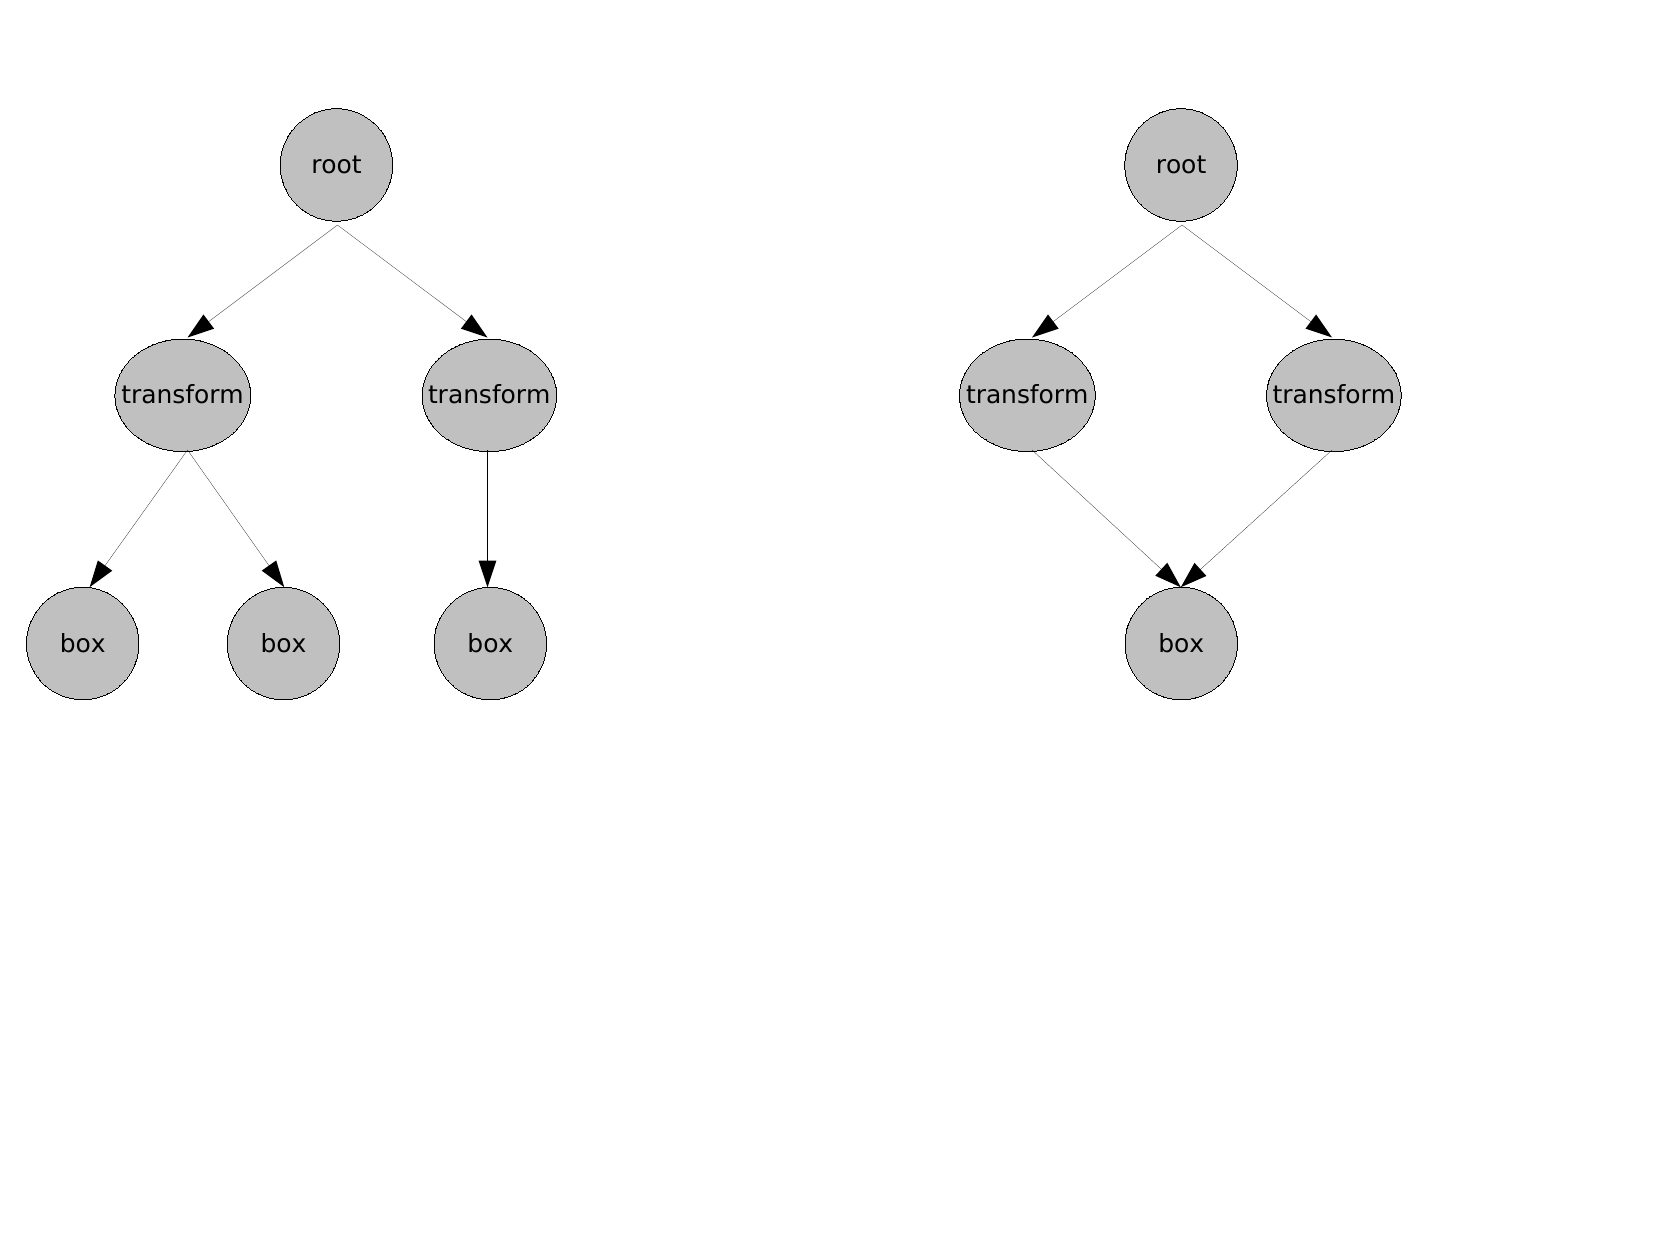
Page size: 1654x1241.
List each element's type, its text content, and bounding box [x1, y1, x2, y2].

text_box transform [959, 339, 1096, 452]
text_box box [1125, 587, 1238, 700]
text_box root [280, 108, 393, 222]
text_box box [26, 587, 139, 700]
text_box box [434, 587, 547, 700]
text_box box [227, 587, 340, 700]
text_box root [1124, 108, 1238, 222]
text_box transform [114, 339, 251, 452]
text_box transform [422, 339, 557, 452]
text_box transform [1266, 339, 1402, 452]
